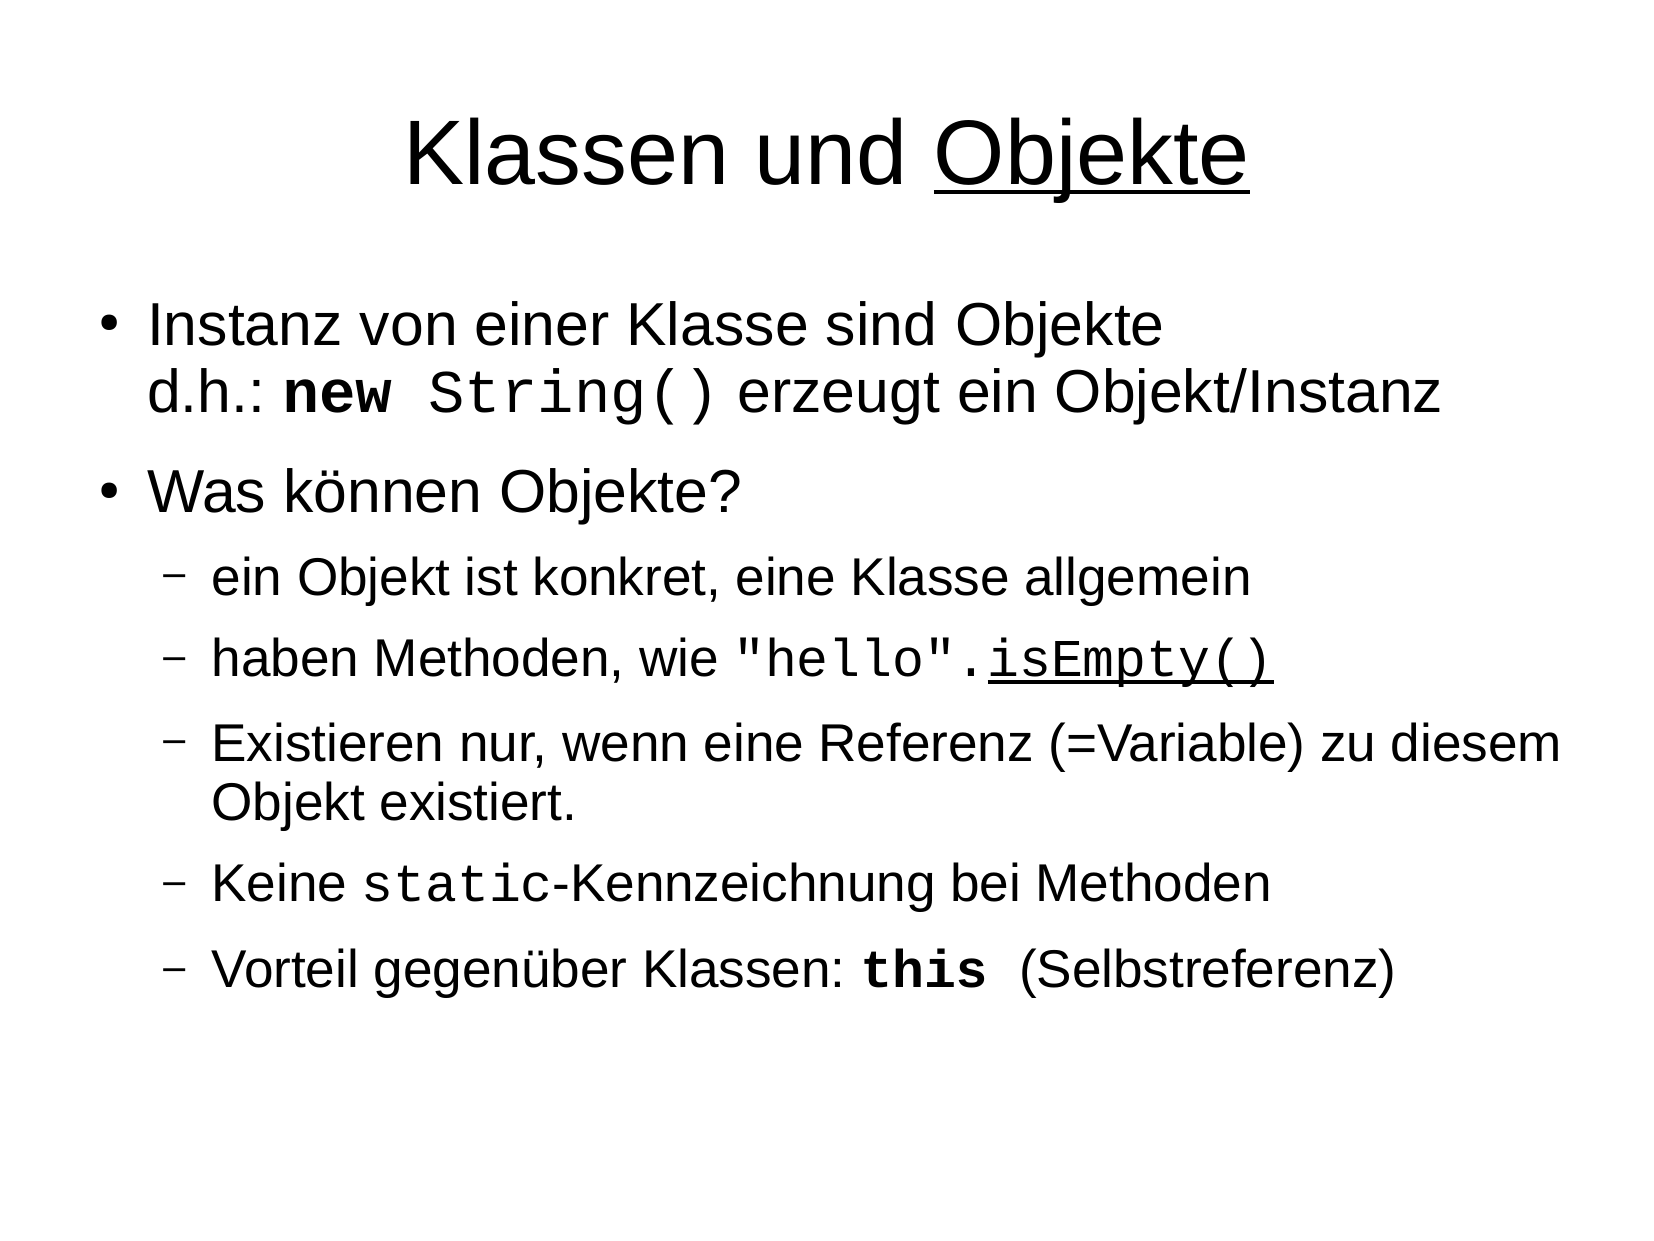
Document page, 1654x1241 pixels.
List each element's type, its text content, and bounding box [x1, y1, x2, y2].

list Instanz von einer Klasse sind Objekte d.h.: new String() erzeugt ein Objekt/Instanz Was können Objekte? ein Objekt ist konkret, eine Klasse allgemein haben Methoden, wie "hello".isEmpty() Existieren nur, wenn eine Referenz (=Variable) zu diesem Objekt existiert. Keine static-Kennzeichnung bei Methoden Vorteil gegenüber Klassen: this (Selbstreferenz) [82, 290, 1571, 1010]
title Klassen und Objekte [82, 49, 1571, 257]
